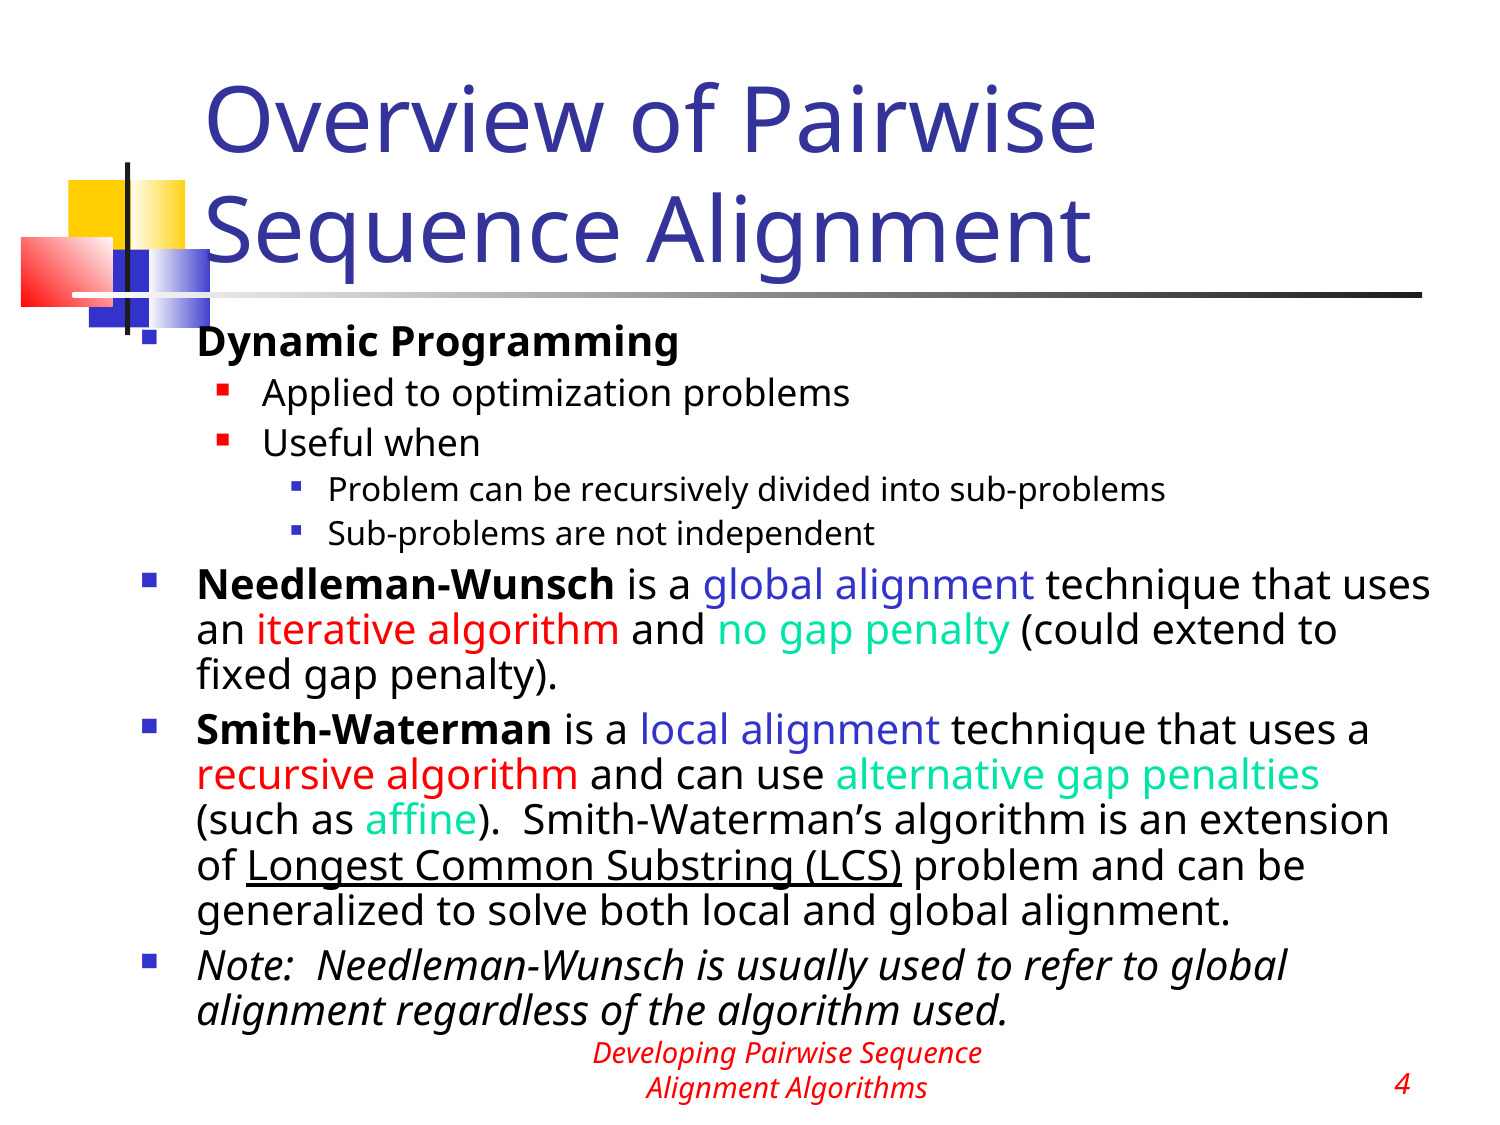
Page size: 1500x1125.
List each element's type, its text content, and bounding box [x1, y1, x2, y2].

list Dynamic Programming Applied to optimization problems Useful when Problem can be recursively divided into sub-problems Sub-problems are not independent Needleman-Wunsch is a global alignment technique that uses an iterative algorithm and no gap penalty (could extend to fixed gap penalty). Smith-Waterman is a local alignment technique that uses a recursive algorithm and can use alternative gap penalties (such as affine). Smith-Waterman’s algorithm is an extension of Longest Common Substring (LCS) problem and can be generalized to solve both local and global alignment. Note: Needleman-Wunsch is usually used to refer to global alignment regardless of the algorithm used. [125, 312, 1450, 1125]
title Overview of Pairwise Sequence Alignment [188, 53, 1468, 289]
